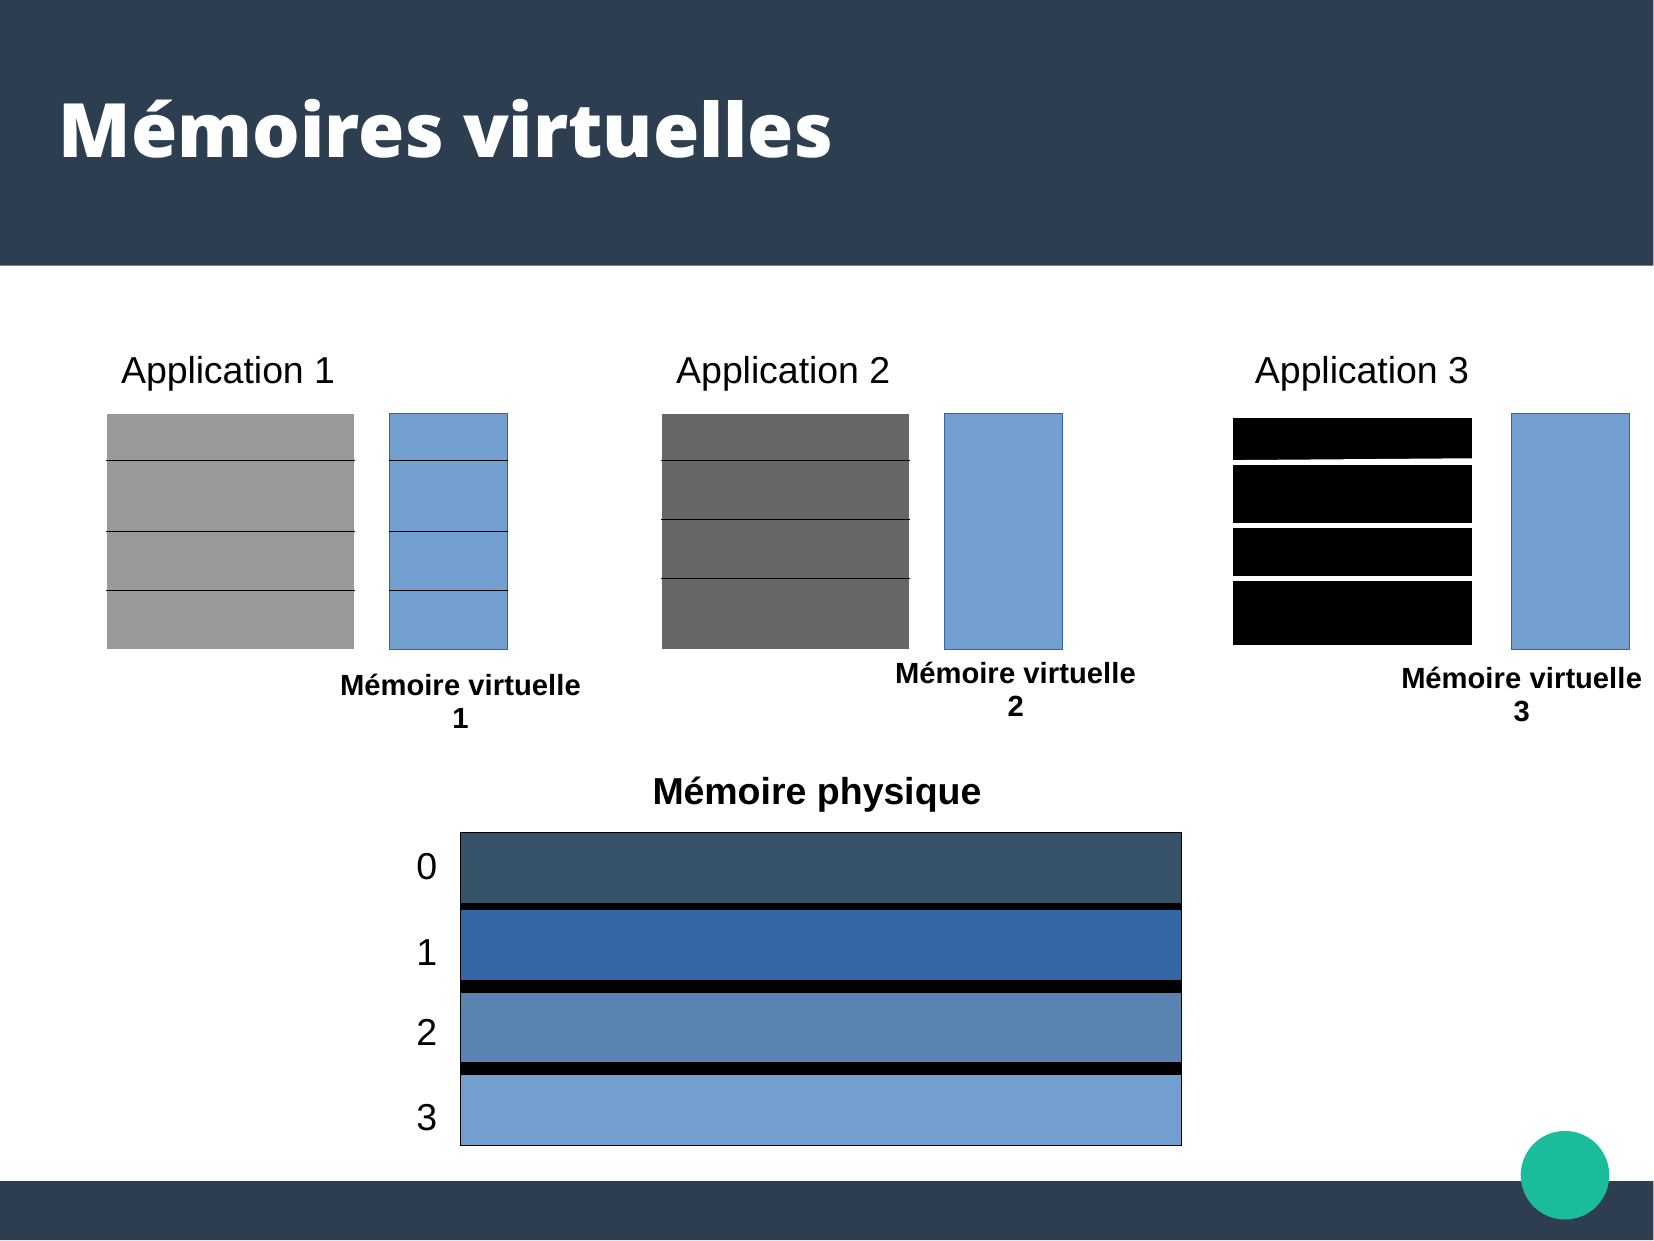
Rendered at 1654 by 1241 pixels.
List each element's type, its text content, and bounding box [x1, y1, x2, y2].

text_box 2 [401, 1003, 449, 1061]
text_box Mémoire virtuelle 2 [874, 649, 1158, 730]
text_box Application 2 [661, 342, 945, 400]
text_box [661, 579, 910, 650]
text_box [1228, 464, 1477, 650]
text_box [460, 832, 1182, 1146]
text_box [106, 532, 355, 590]
text_box [106, 461, 355, 531]
text_box Mémoire physique [637, 763, 1052, 832]
text_box [1511, 413, 1630, 650]
text_box [1228, 413, 1477, 460]
text_box [661, 461, 910, 519]
text_box [661, 413, 910, 460]
text_box [661, 520, 910, 578]
text_box 3 [401, 1088, 449, 1146]
text_box [389, 532, 508, 590]
text_box Application 3 [1240, 342, 1524, 400]
text_box [106, 591, 355, 650]
text_box [389, 413, 508, 460]
text_box [944, 413, 1063, 649]
text_box [389, 591, 508, 650]
text_box Mémoire virtuelle 1 [318, 661, 603, 742]
text_box [389, 461, 508, 531]
title Mémoires virtuelles [59, 49, 1595, 207]
text_box 0 [401, 838, 449, 896]
text_box Mémoire virtuelle 3 [1380, 654, 1654, 735]
text_box [106, 413, 355, 460]
text_box 1 [401, 923, 449, 981]
text_box Application 1 [106, 342, 390, 400]
